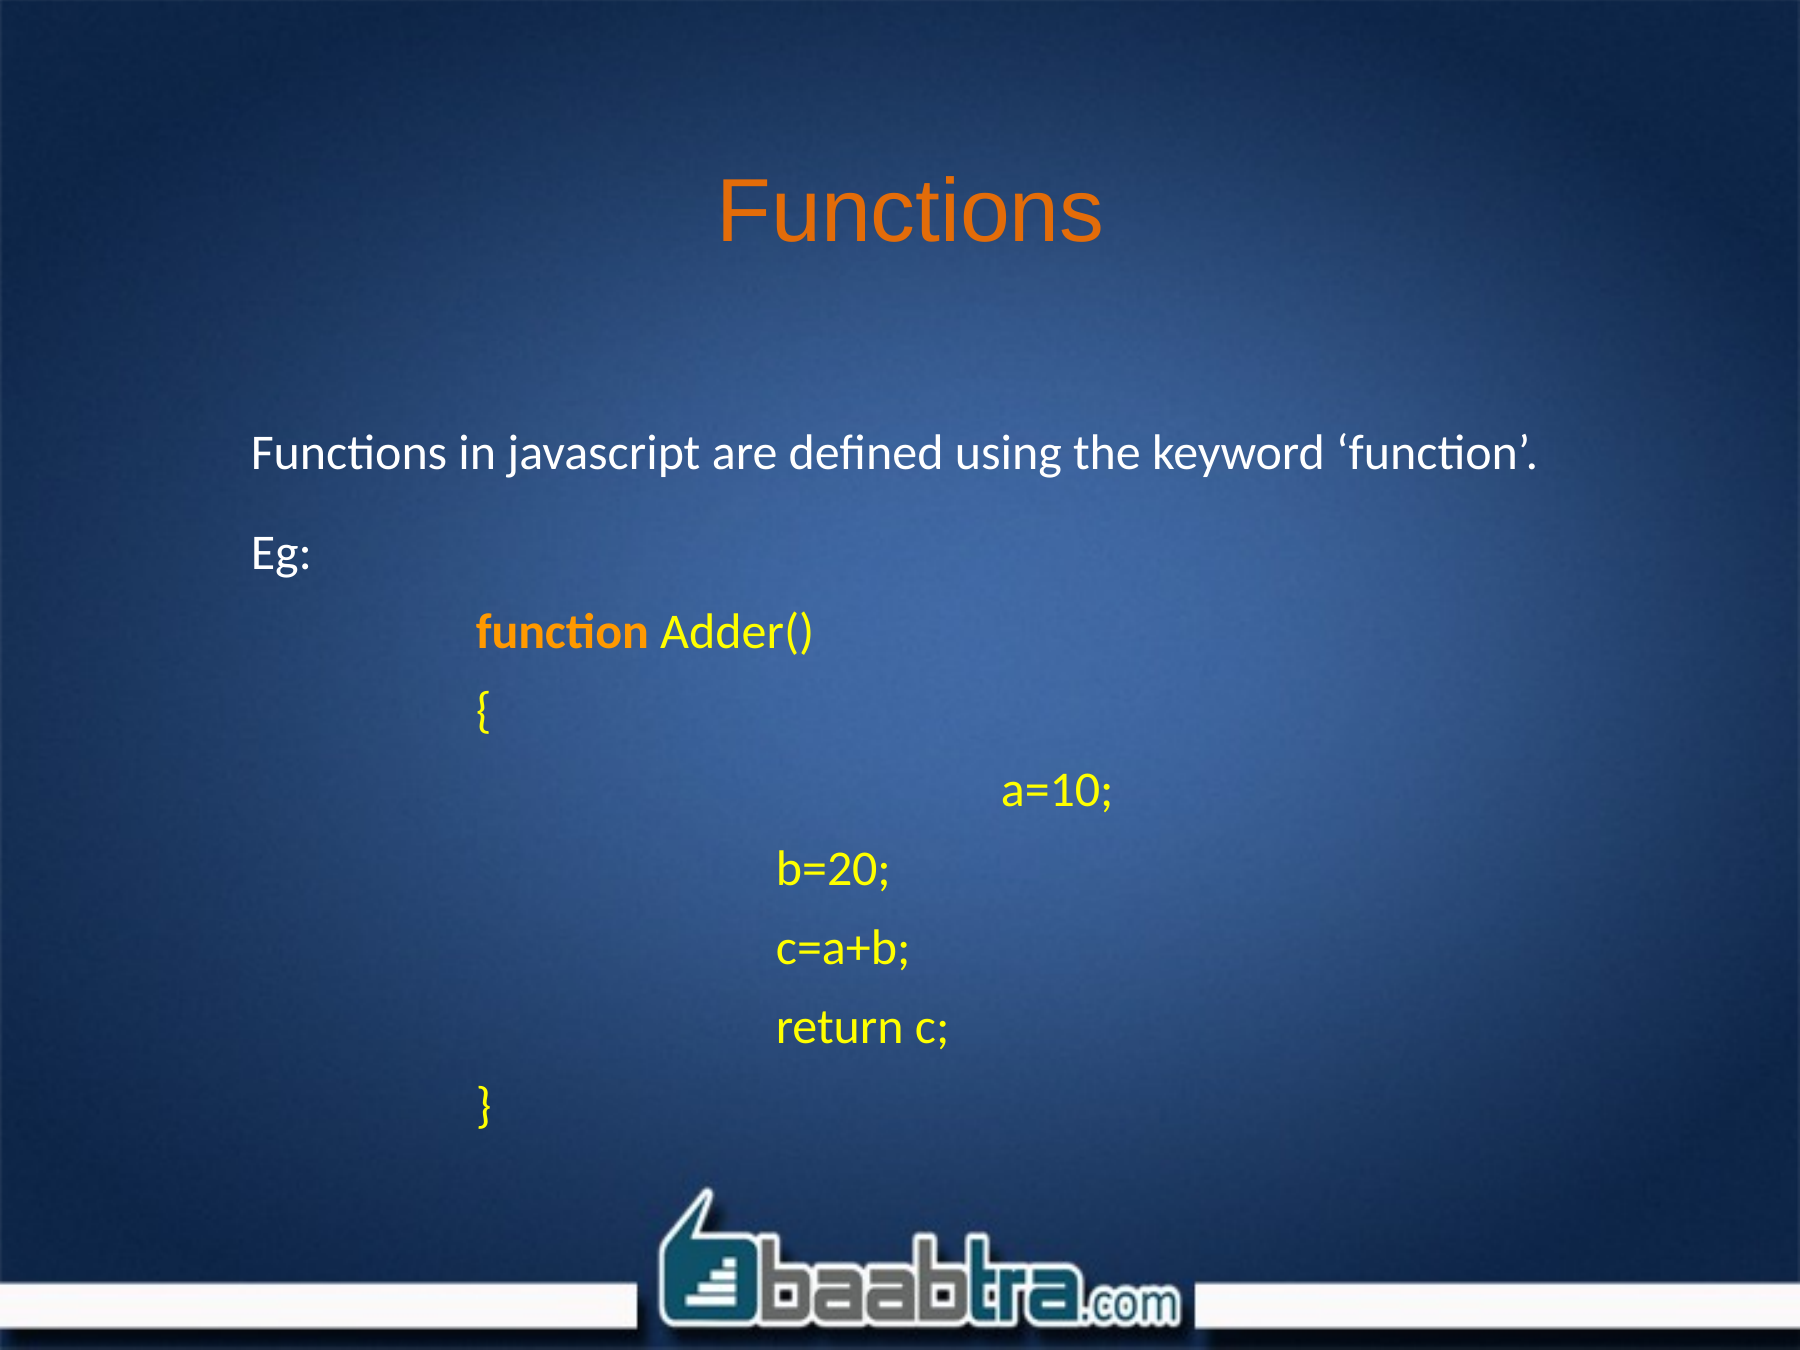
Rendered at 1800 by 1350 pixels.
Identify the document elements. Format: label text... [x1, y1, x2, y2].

text_box Functions [235, 112, 1586, 300]
text_box Functions in javascript are defined using the keyword ‘function’. Eg: function Adder() { a=10; b=20; c=a+b; return c; } [235, 381, 1586, 1039]
picture [0, 0, 1800, 1350]
